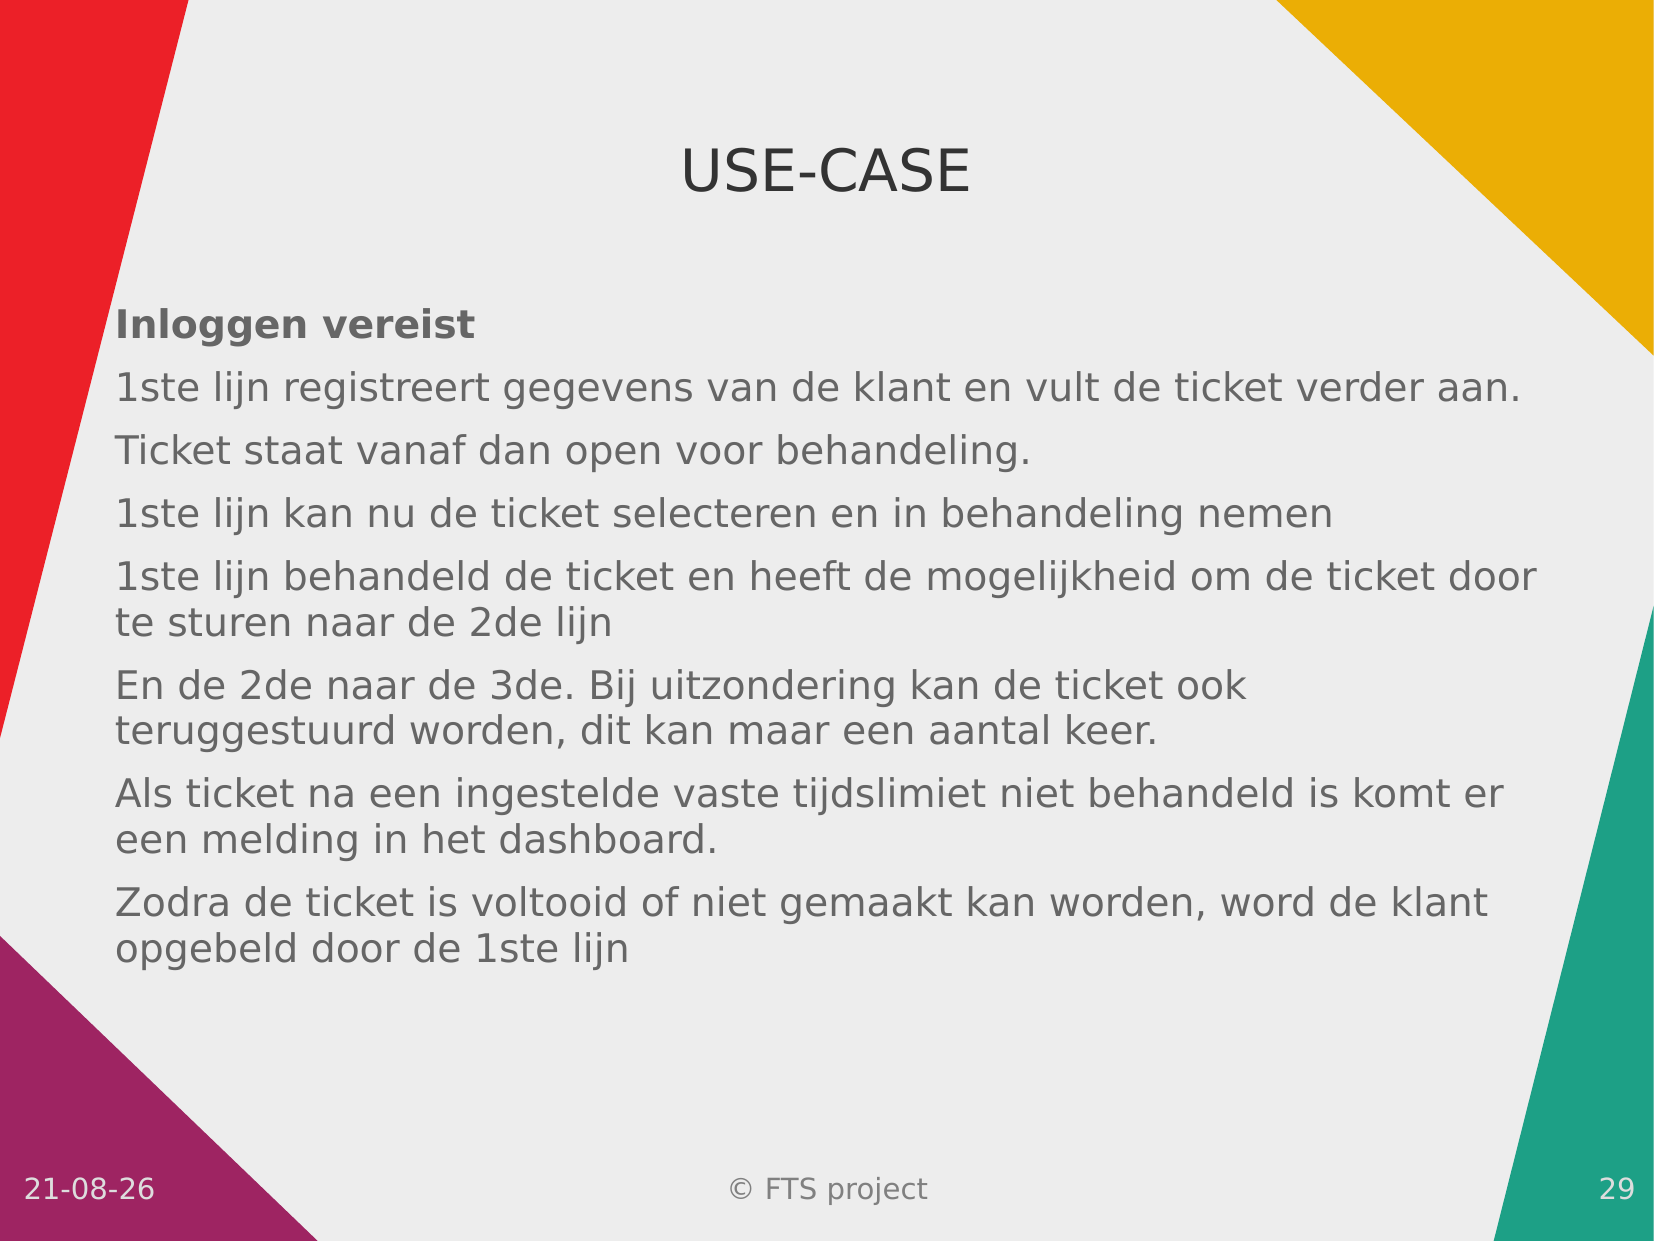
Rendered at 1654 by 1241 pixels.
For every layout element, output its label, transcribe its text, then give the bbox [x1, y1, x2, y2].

list Inloggen vereist 1ste lijn registreert gegevens van de klant en vult de ticket verder aan. Ticket staat vanaf dan open voor behandeling. 1ste lijn kan nu de ticket selecteren en in behandeling nemen 1ste lijn behandeld de ticket en heeft de mogelijkheid om de ticket door te sturen naar de 2de lijn En de 2de naar de 3de. Bij uitzondering kan de ticket ook teruggestuurd worden, dit kan maar een aantal keer. Als ticket na een ingestelde vaste tijdslimiet niet behandeld is komt er een melding in het dashboard. Zodra de ticket is voltooid of niet gemaakt kan worden, word de klant opgebeld door de 1ste lijn [114, 301, 1539, 1033]
title USE-CASE [114, 73, 1539, 270]
